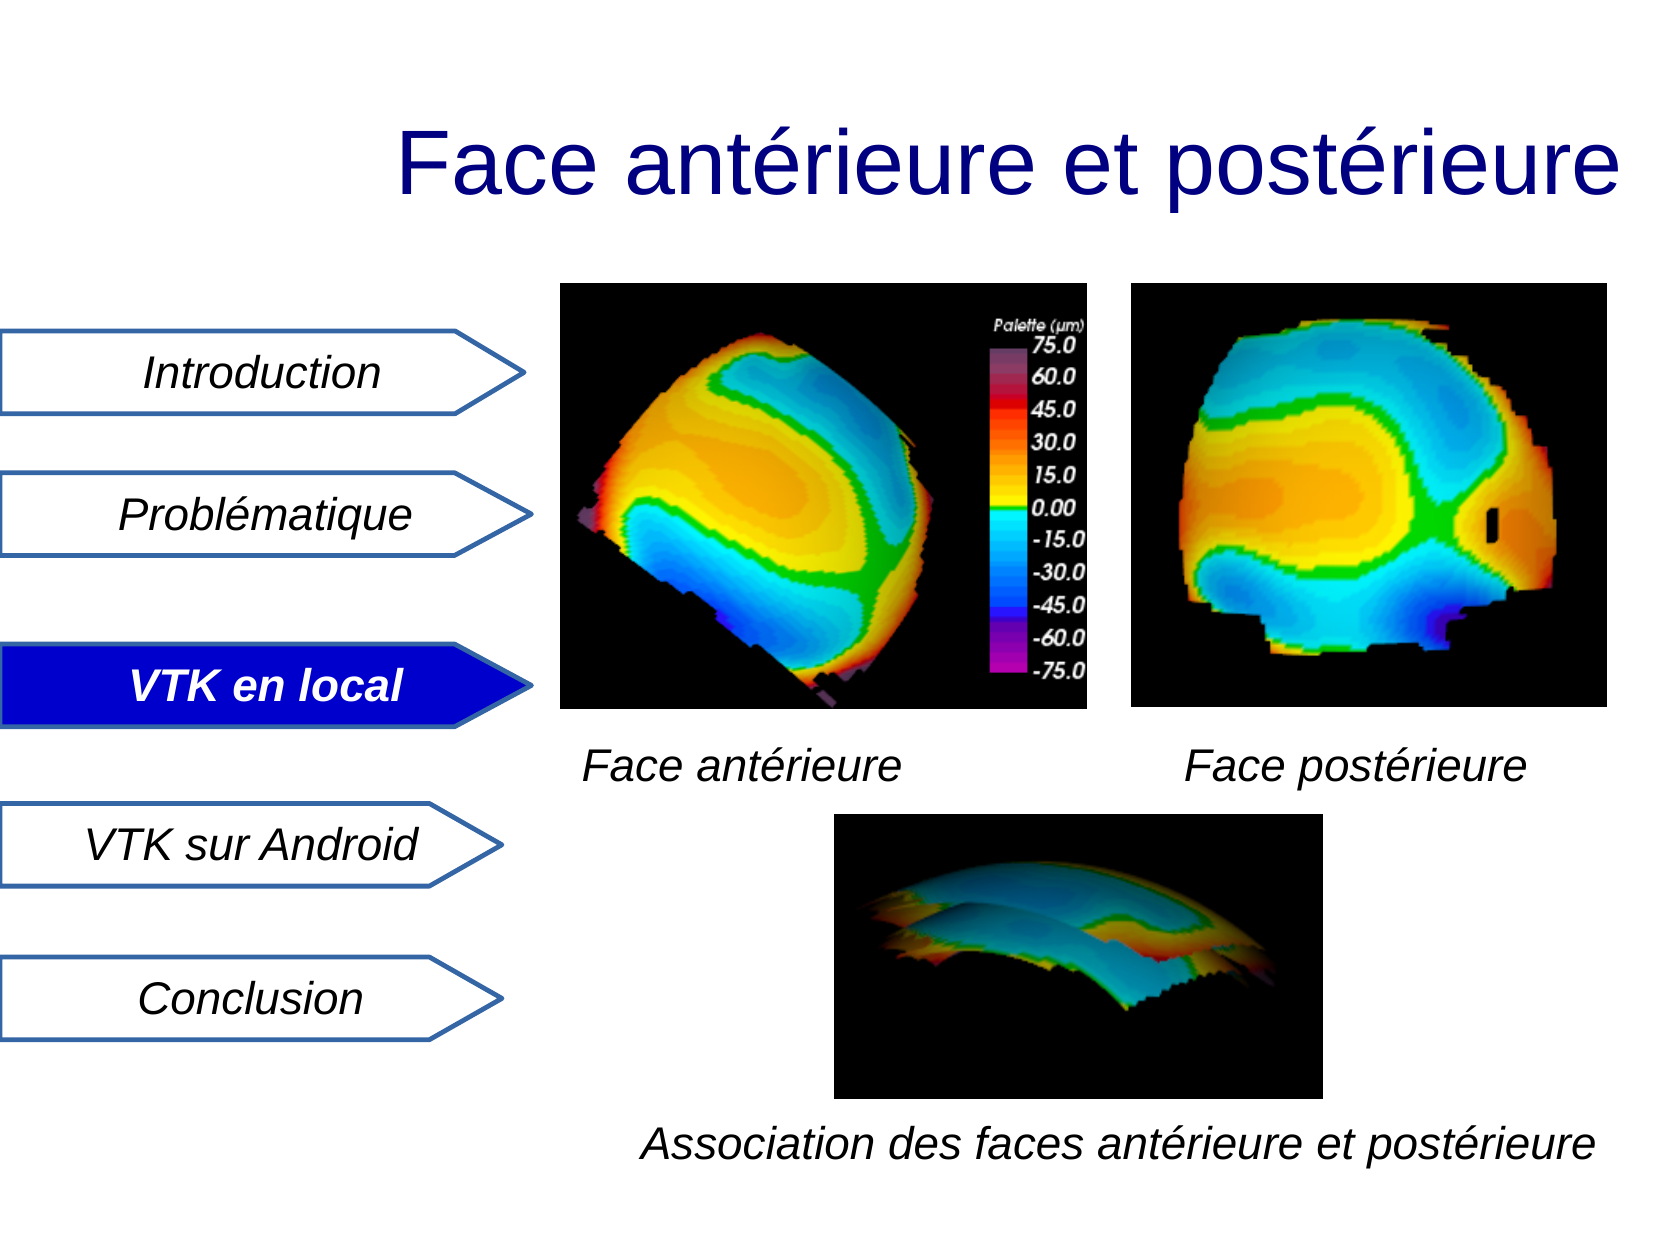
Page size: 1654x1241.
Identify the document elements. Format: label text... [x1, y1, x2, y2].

picture [1131, 283, 1607, 707]
text_box Conclusion [0, 957, 502, 1040]
text_box VTK en local [0, 644, 532, 727]
text_box VTK sur Android [0, 803, 502, 887]
text_box Introduction [0, 331, 525, 414]
text_box Association des faces antérieure et postérieure [625, 1110, 1613, 1177]
text_box Face antérieure [566, 732, 918, 799]
picture [834, 814, 1323, 1099]
text_box Face postérieure [1169, 732, 1544, 799]
text_box Problématique [0, 472, 532, 556]
title Face antérieure et postérieure [366, 59, 1654, 267]
picture [560, 283, 1087, 709]
